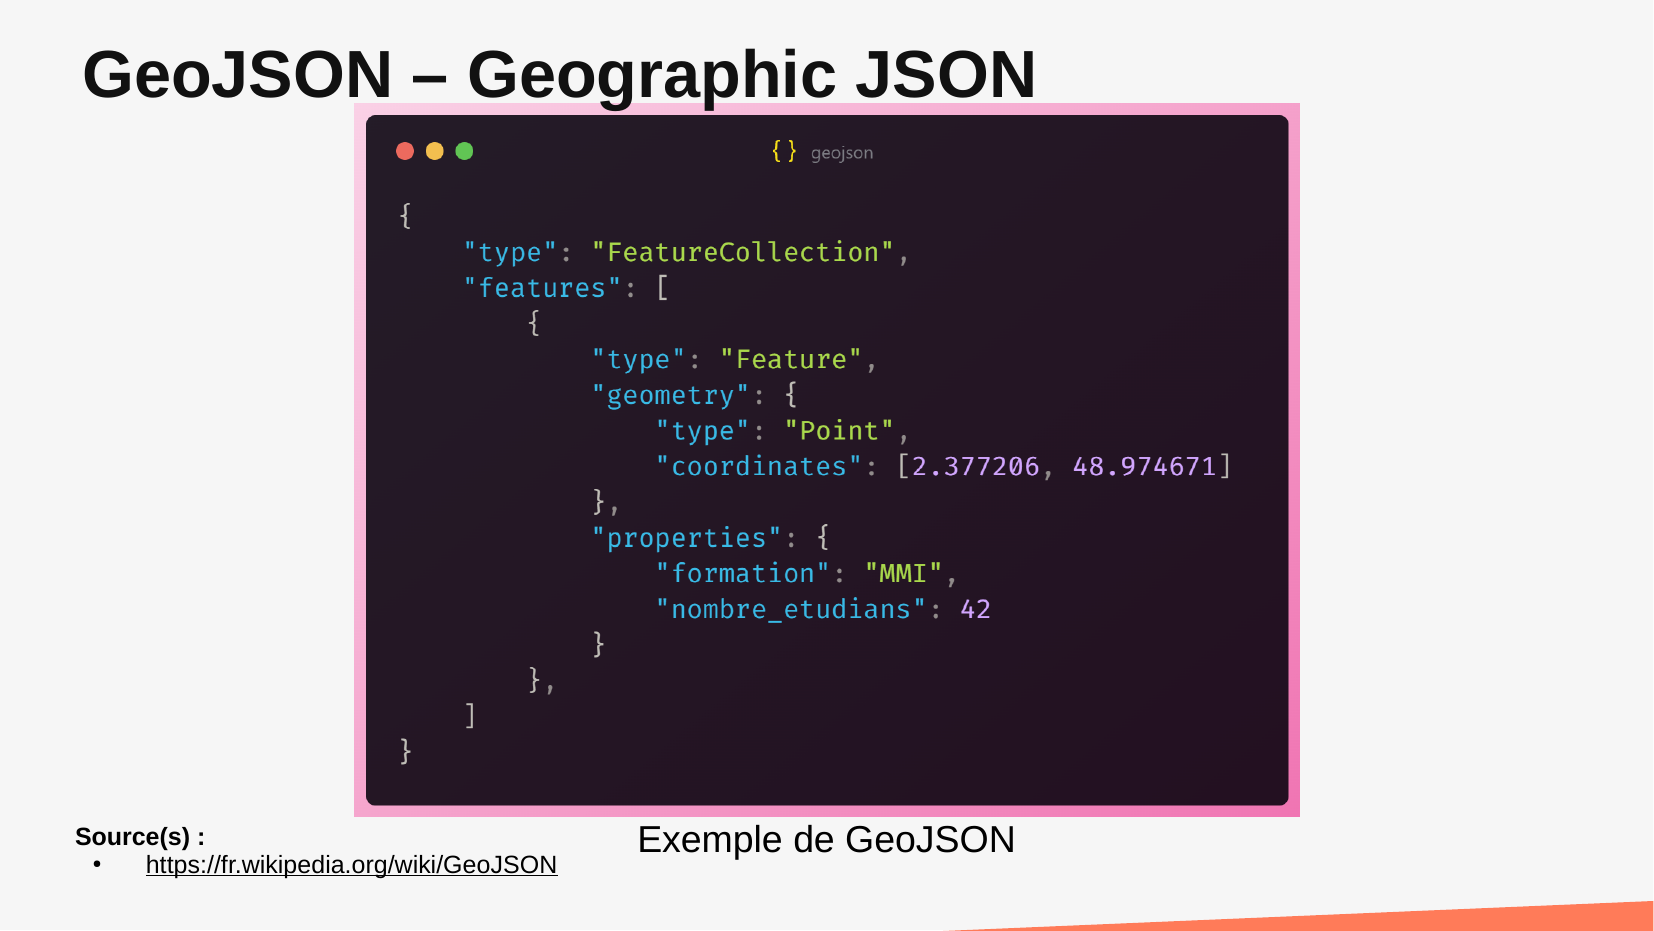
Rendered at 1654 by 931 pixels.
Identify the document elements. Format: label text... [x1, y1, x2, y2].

text_box Source(s) : https://fr.wikipedia.org/wiki/GeoJSON [60, 815, 1546, 929]
title GeoJSON – Geographic JSON [82, 37, 1571, 115]
text_box [943, 900, 1654, 931]
picture [354, 115, 1300, 811]
text_box Exemple de GeoJSON [295, 811, 1358, 869]
